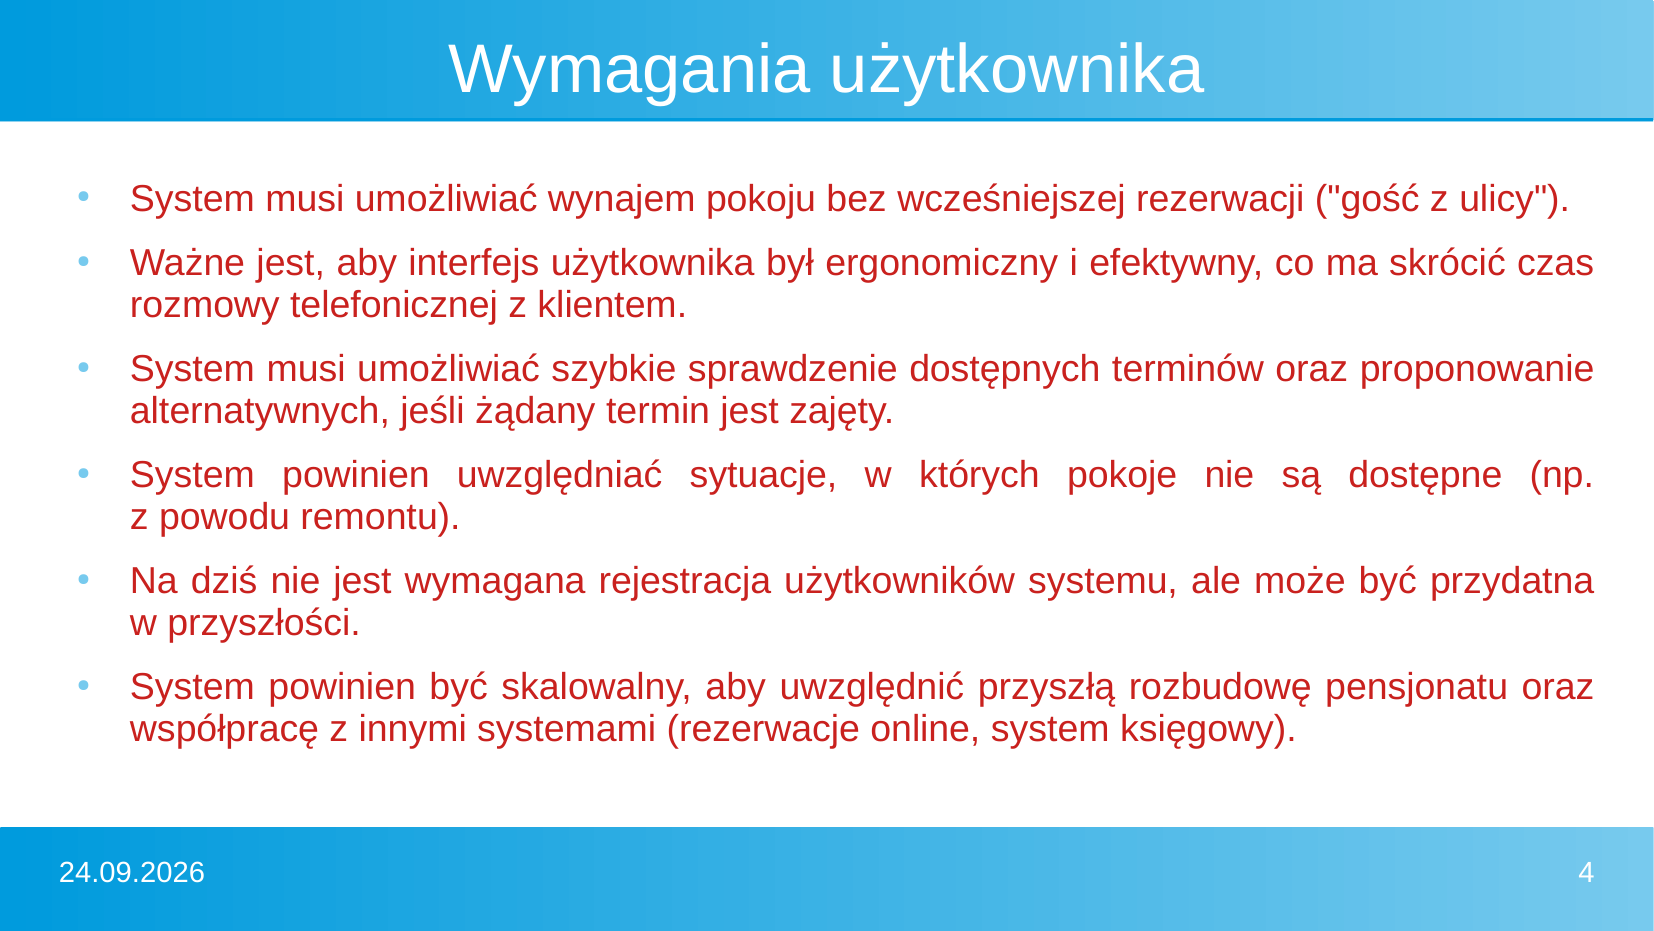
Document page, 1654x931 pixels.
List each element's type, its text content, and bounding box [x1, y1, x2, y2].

title Wymagania użytkownika [59, 29, 1595, 108]
list System musi umożliwiać wynajem pokoju bez wcześniejszej rezerwacji ("gość z ulicy"). Ważne jest, aby interfejs użytkownika był ergonomiczny i efektywny, co ma skrócić czas rozmowy telefonicznej z klientem. System musi umożliwiać szybkie sprawdzenie dostępnych terminów oraz proponowanie alternatywnych, jeśli żądany termin jest zajęty. System powinien uwzględniać sytuacje, w których pokoje nie są dostępne (np. z powodu remontu). Na dziś nie jest wymagana rejestracja użytkowników systemu, ale może być przydatna w przyszłości. System powinien być skalowalny, aby uwzględnić przyszłą rozbudowę pensjonatu oraz współpracę z innymi systemami (rezerwacje online, system księgowy). [59, 177, 1595, 768]
